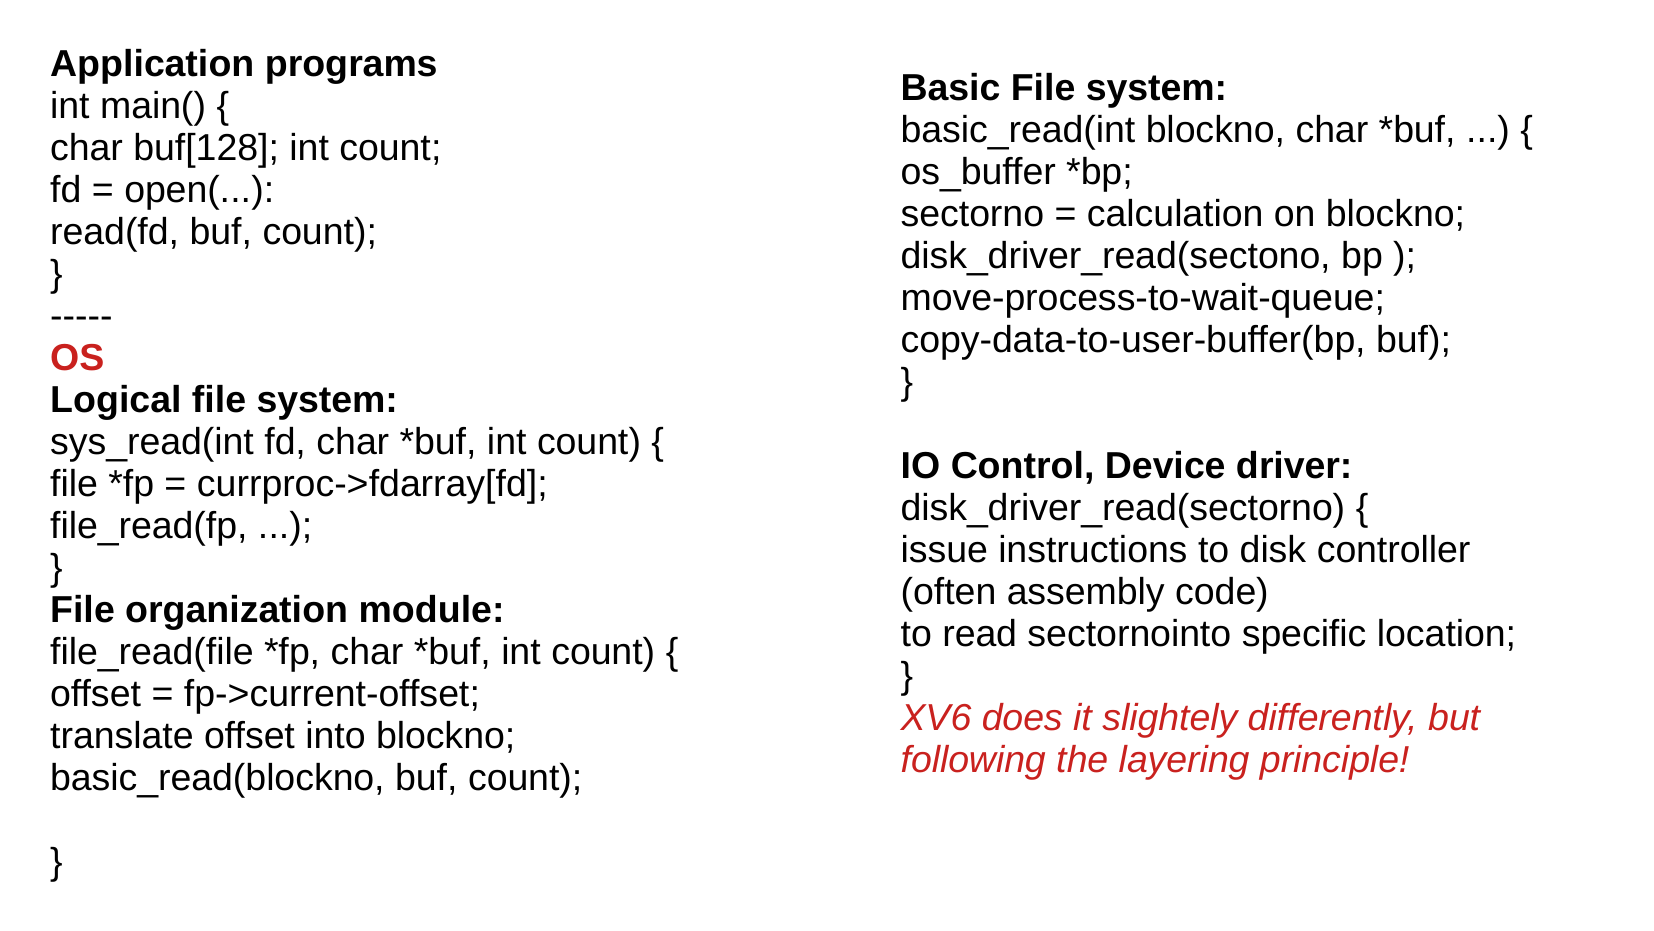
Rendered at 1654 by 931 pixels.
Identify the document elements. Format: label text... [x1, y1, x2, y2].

text_box Basic File system: basic_read(int blockno, char *buf, ...) { os_buffer *bp; sectorno = calculation on blockno; disk_driver_read(sectono, bp ); move-process-to-wait-queue; copy-data-to-user-buffer(bp, buf); } IO Control, Device driver: disk_driver_read(sectorno) { issue instructions to disk controller (often assembly code) to read sectornointo specific location; } XV6 does it slightely differently, but following the layering principle! [885, 59, 1571, 914]
text_box Application programs int main() { char buf[128]; int count; fd = open(...): read(fd, buf, count); } ----- OS Logical file system: sys_read(int fd, char *buf, int count) { file *fp = currproc->fdarray[fd]; file_read(fp, ...); } File organization module: file_read(file *fp, char *buf, int count) { offset = fp->current-offset; translate offset into blockno; basic_read(blockno, buf, count); } [35, 35, 815, 931]
